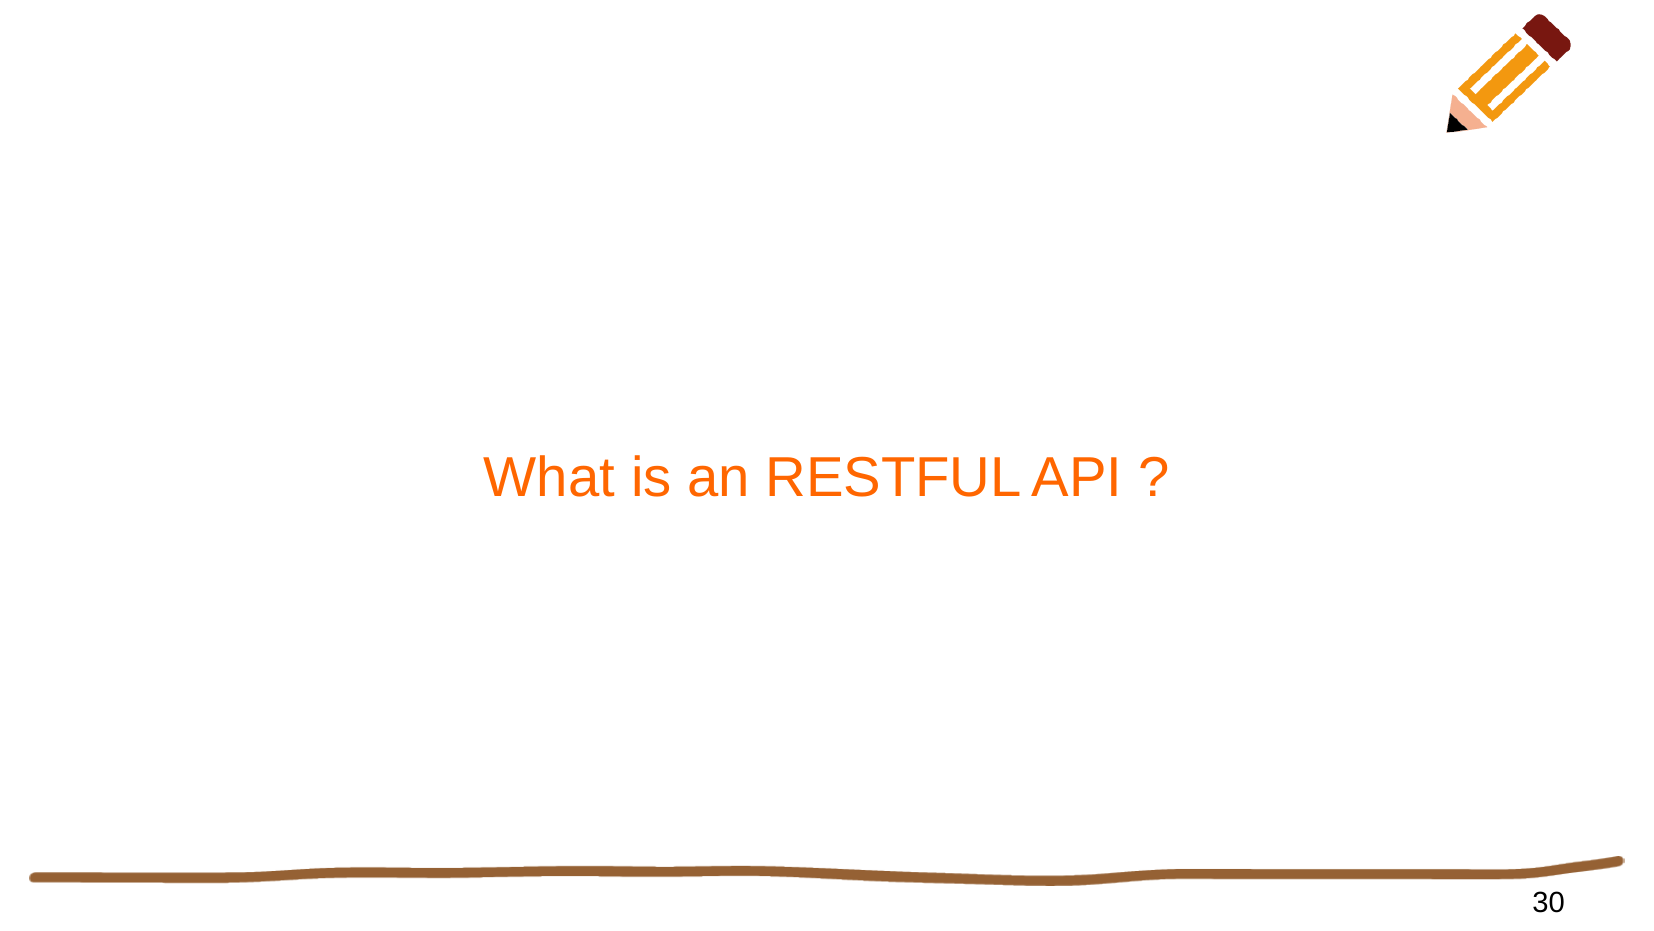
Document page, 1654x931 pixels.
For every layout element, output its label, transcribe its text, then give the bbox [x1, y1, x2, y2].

picture [29, 856, 1625, 886]
title What is an RESTFUL API ? [147, 425, 1506, 529]
picture [1446, 14, 1571, 133]
